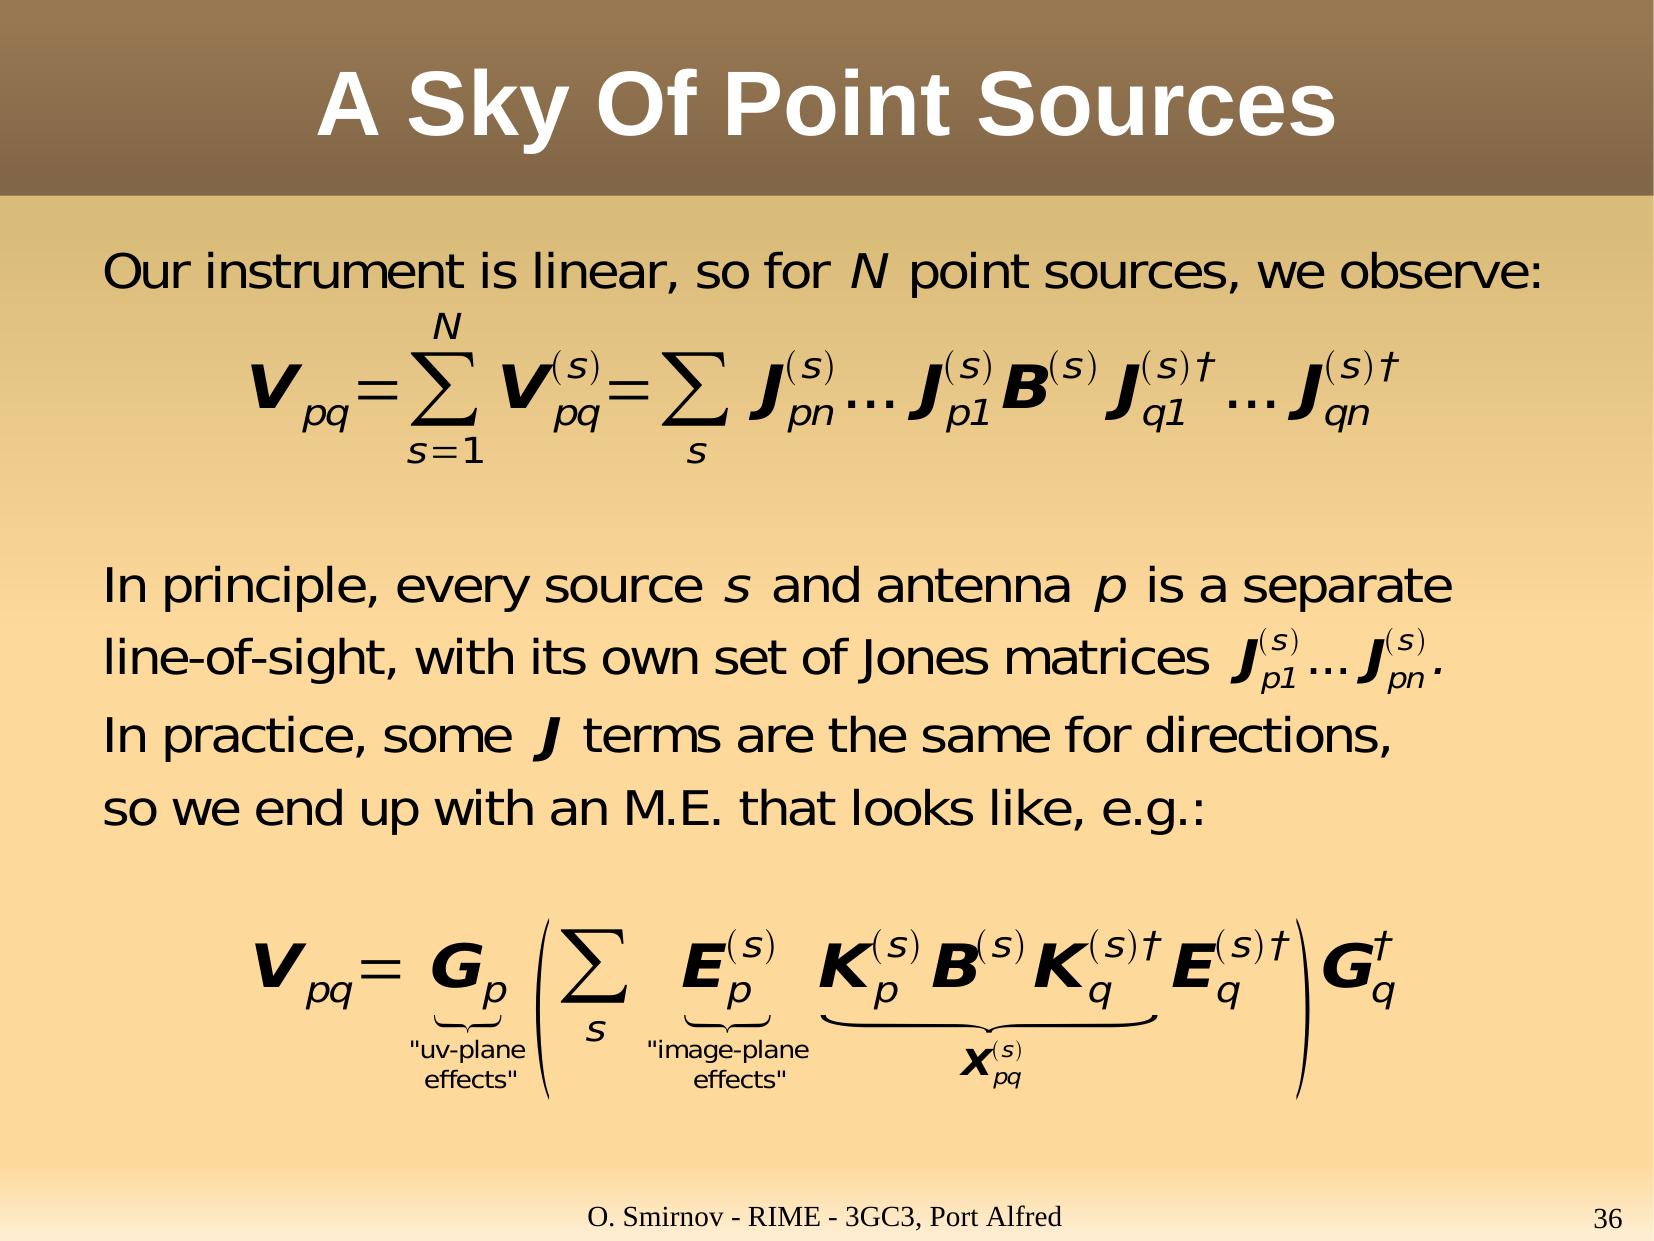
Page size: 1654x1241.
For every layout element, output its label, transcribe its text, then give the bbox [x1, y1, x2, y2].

picture [0, 0, 1654, 1241]
chart [95, 233, 1551, 1104]
title A Sky Of Point Sources [121, 0, 1534, 208]
